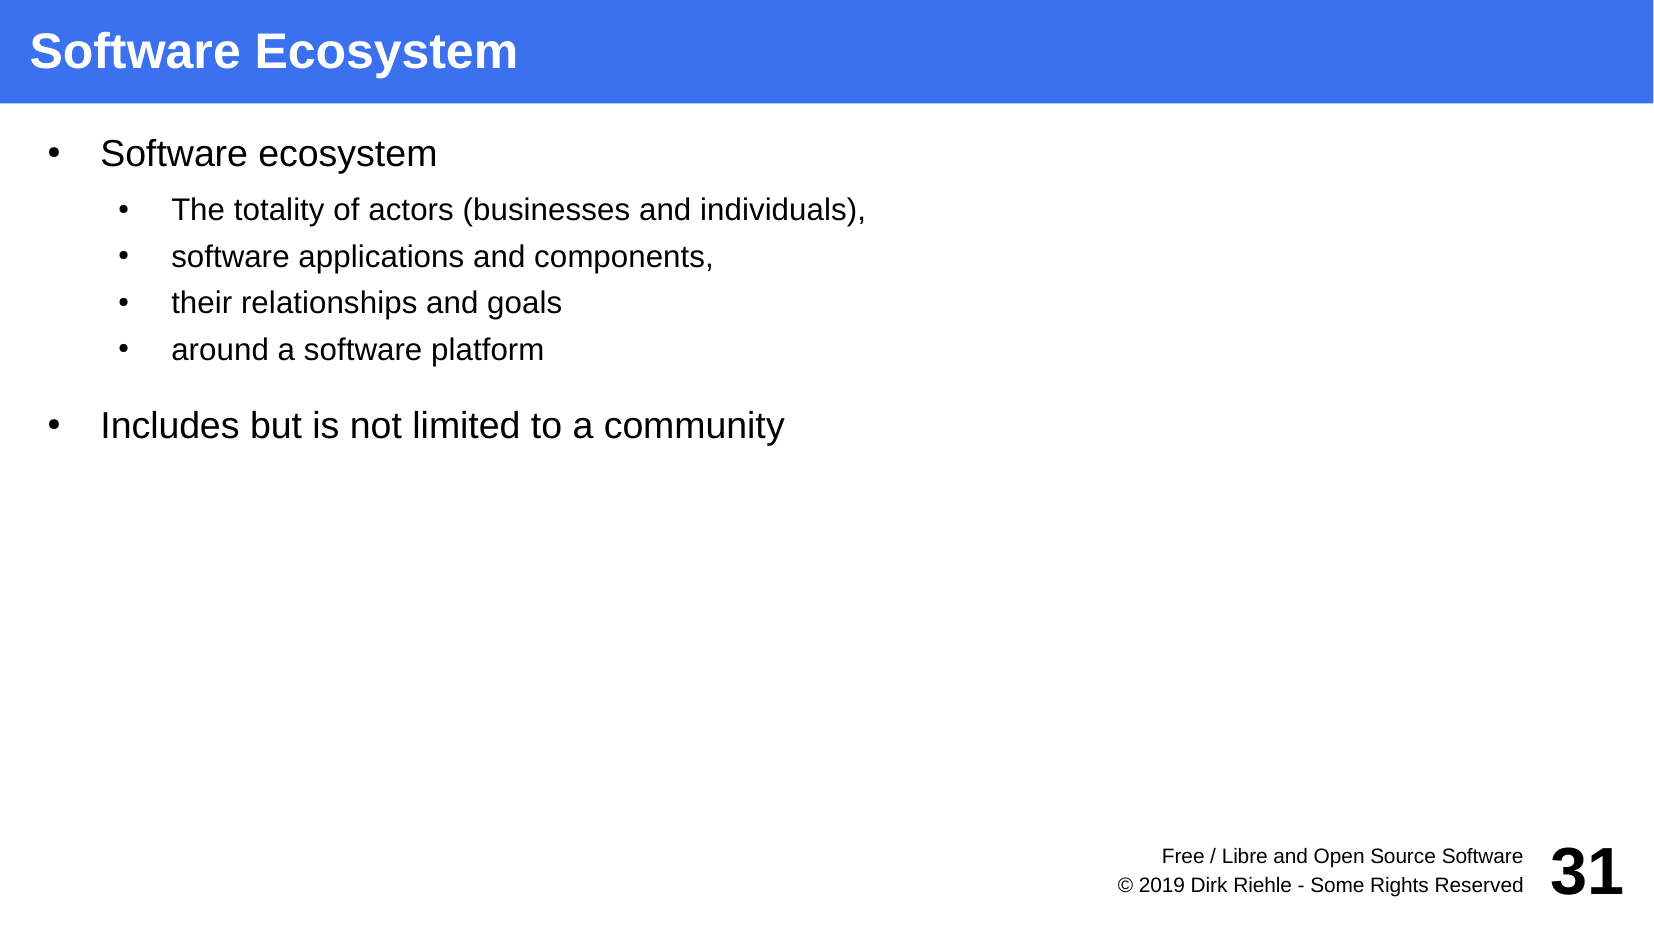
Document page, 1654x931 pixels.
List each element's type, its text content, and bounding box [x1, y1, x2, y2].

list Software ecosystem The totality of actors (businesses and individuals), software applications and components, their relationships and goals around a software platform Includes but is not limited to a community [29, 132, 1625, 813]
title Software Ecosystem [0, 0, 1654, 104]
